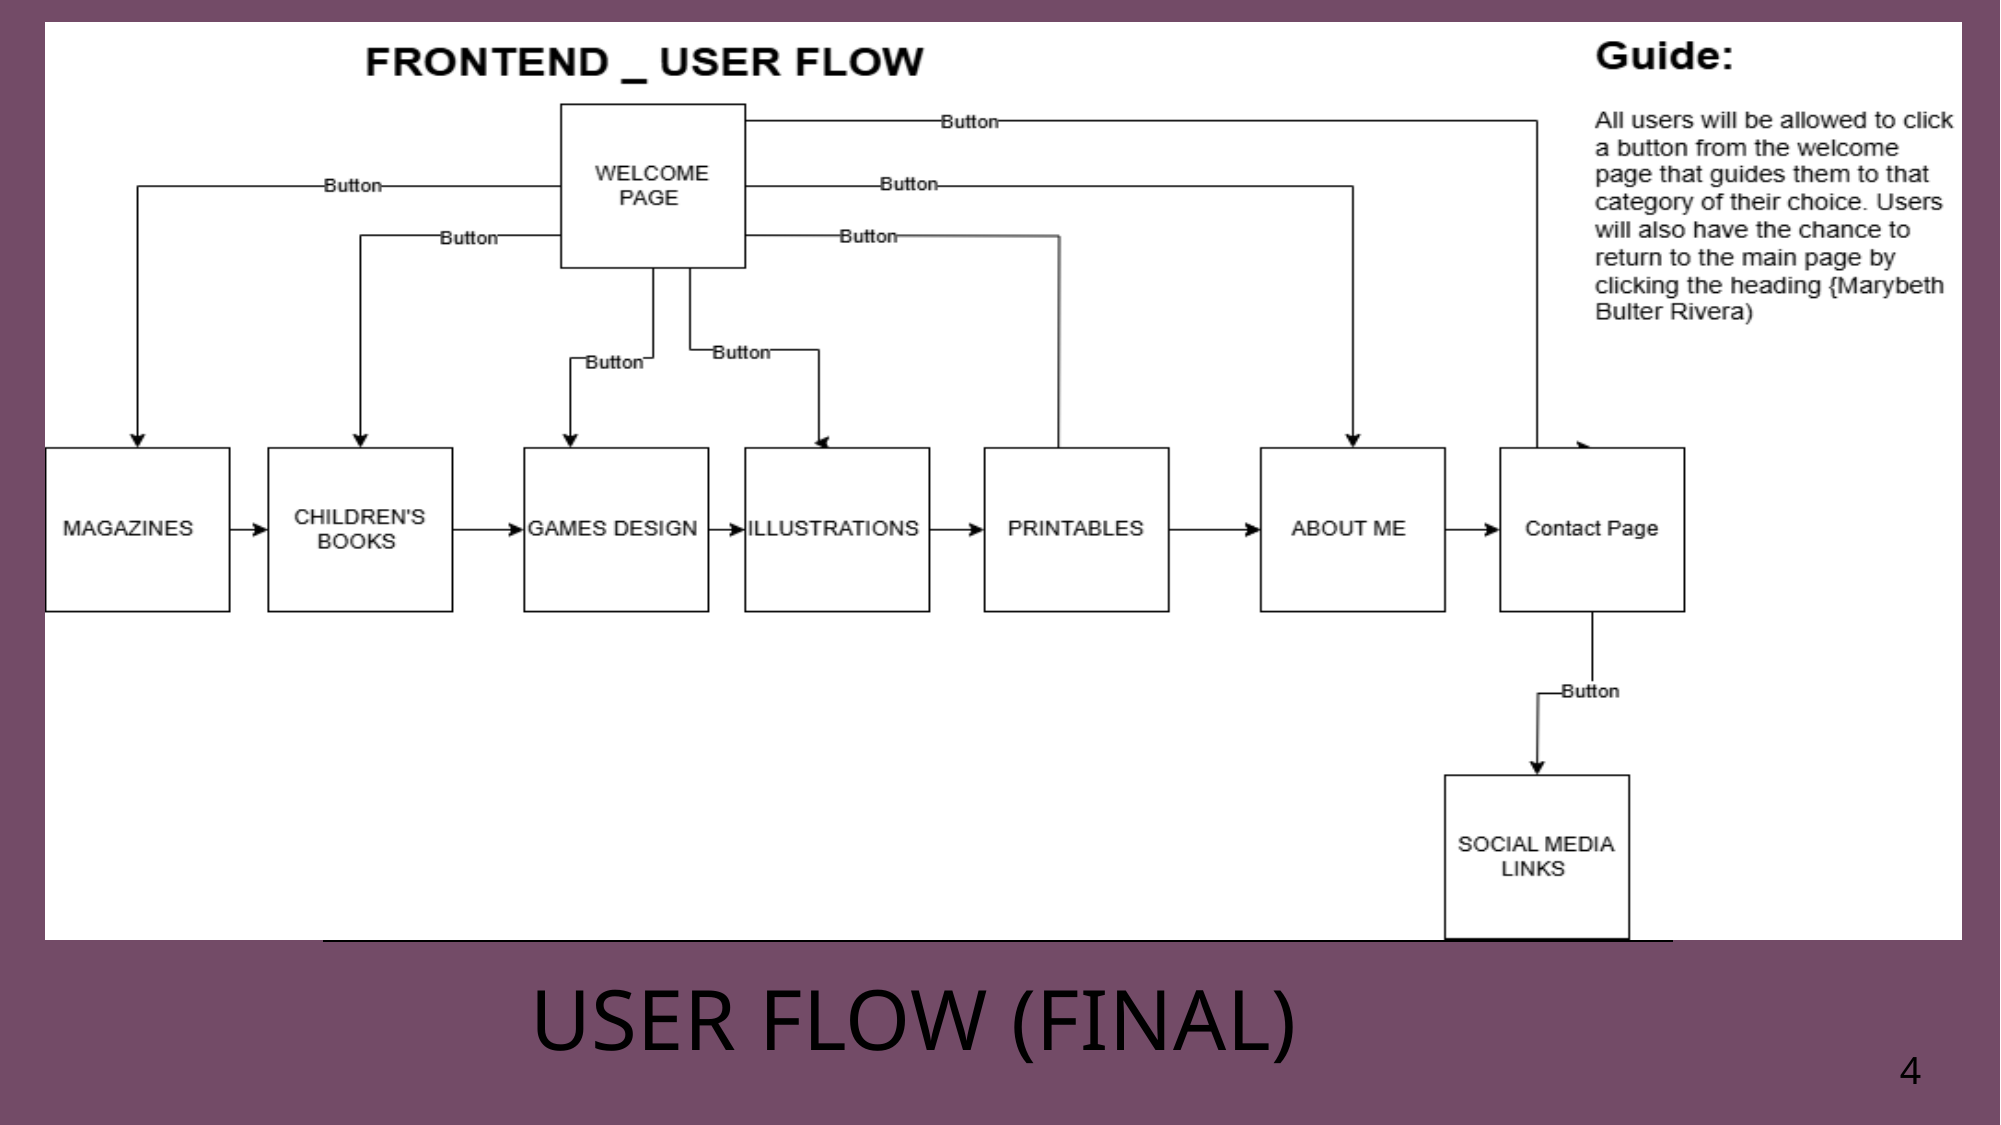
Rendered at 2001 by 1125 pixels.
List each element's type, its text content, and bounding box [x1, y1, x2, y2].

text_box [0, 0, 2000, 1125]
title USER FLOW (FINAL) [515, 960, 1494, 1083]
picture [45, 22, 1962, 940]
slide_number 4 [1884, 1022, 1963, 1123]
